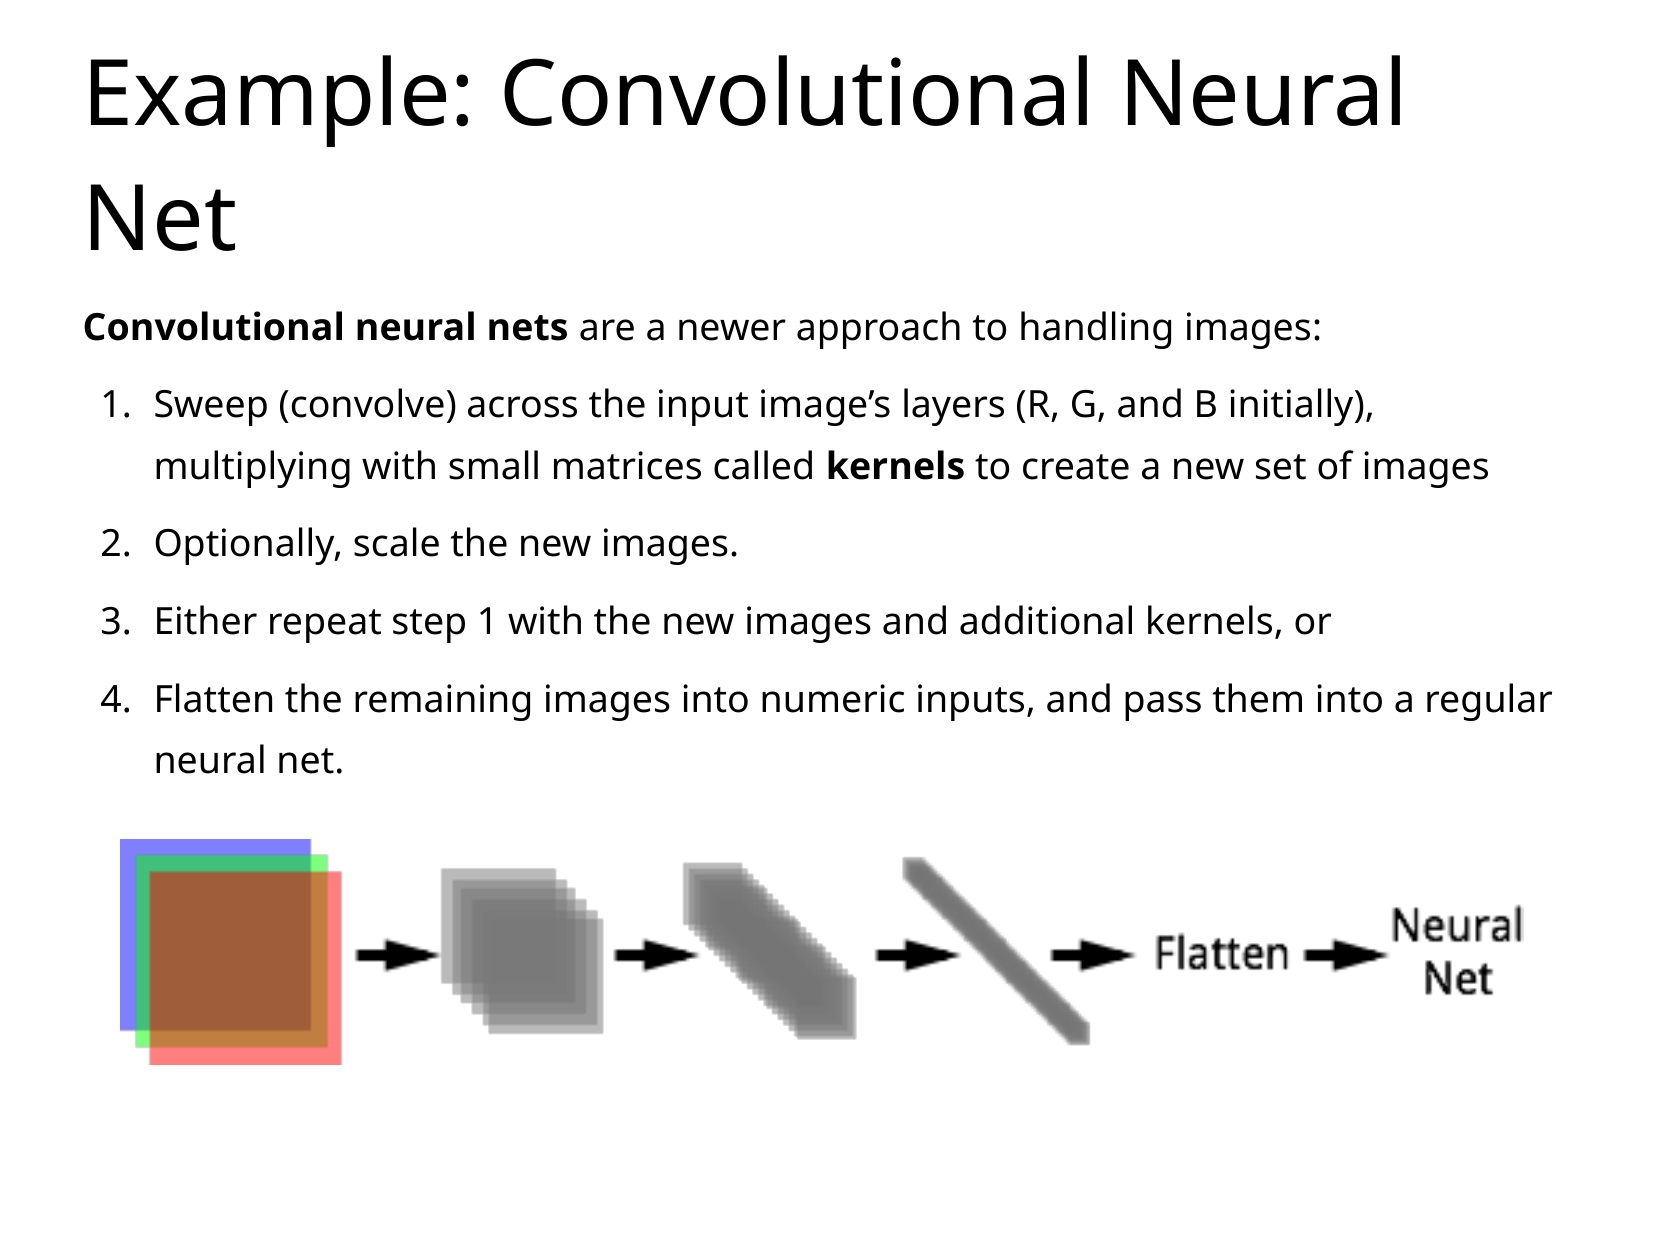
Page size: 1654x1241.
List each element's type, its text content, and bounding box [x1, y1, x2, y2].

picture [120, 839, 1524, 1066]
list Convolutional neural nets are a newer approach to handling images: Sweep (convolve) across the input image’s layers (R, G, and B initially), multiplying with small matrices called kernels to create a new set of images Optionally, scale the new images. Either repeat step 1 with the new images and additional kernels, or Flatten the remaining images into numeric inputs, and pass them into a regular neural net. [82, 290, 1571, 1126]
title Example: Convolutional Neural Net [82, 49, 1571, 257]
